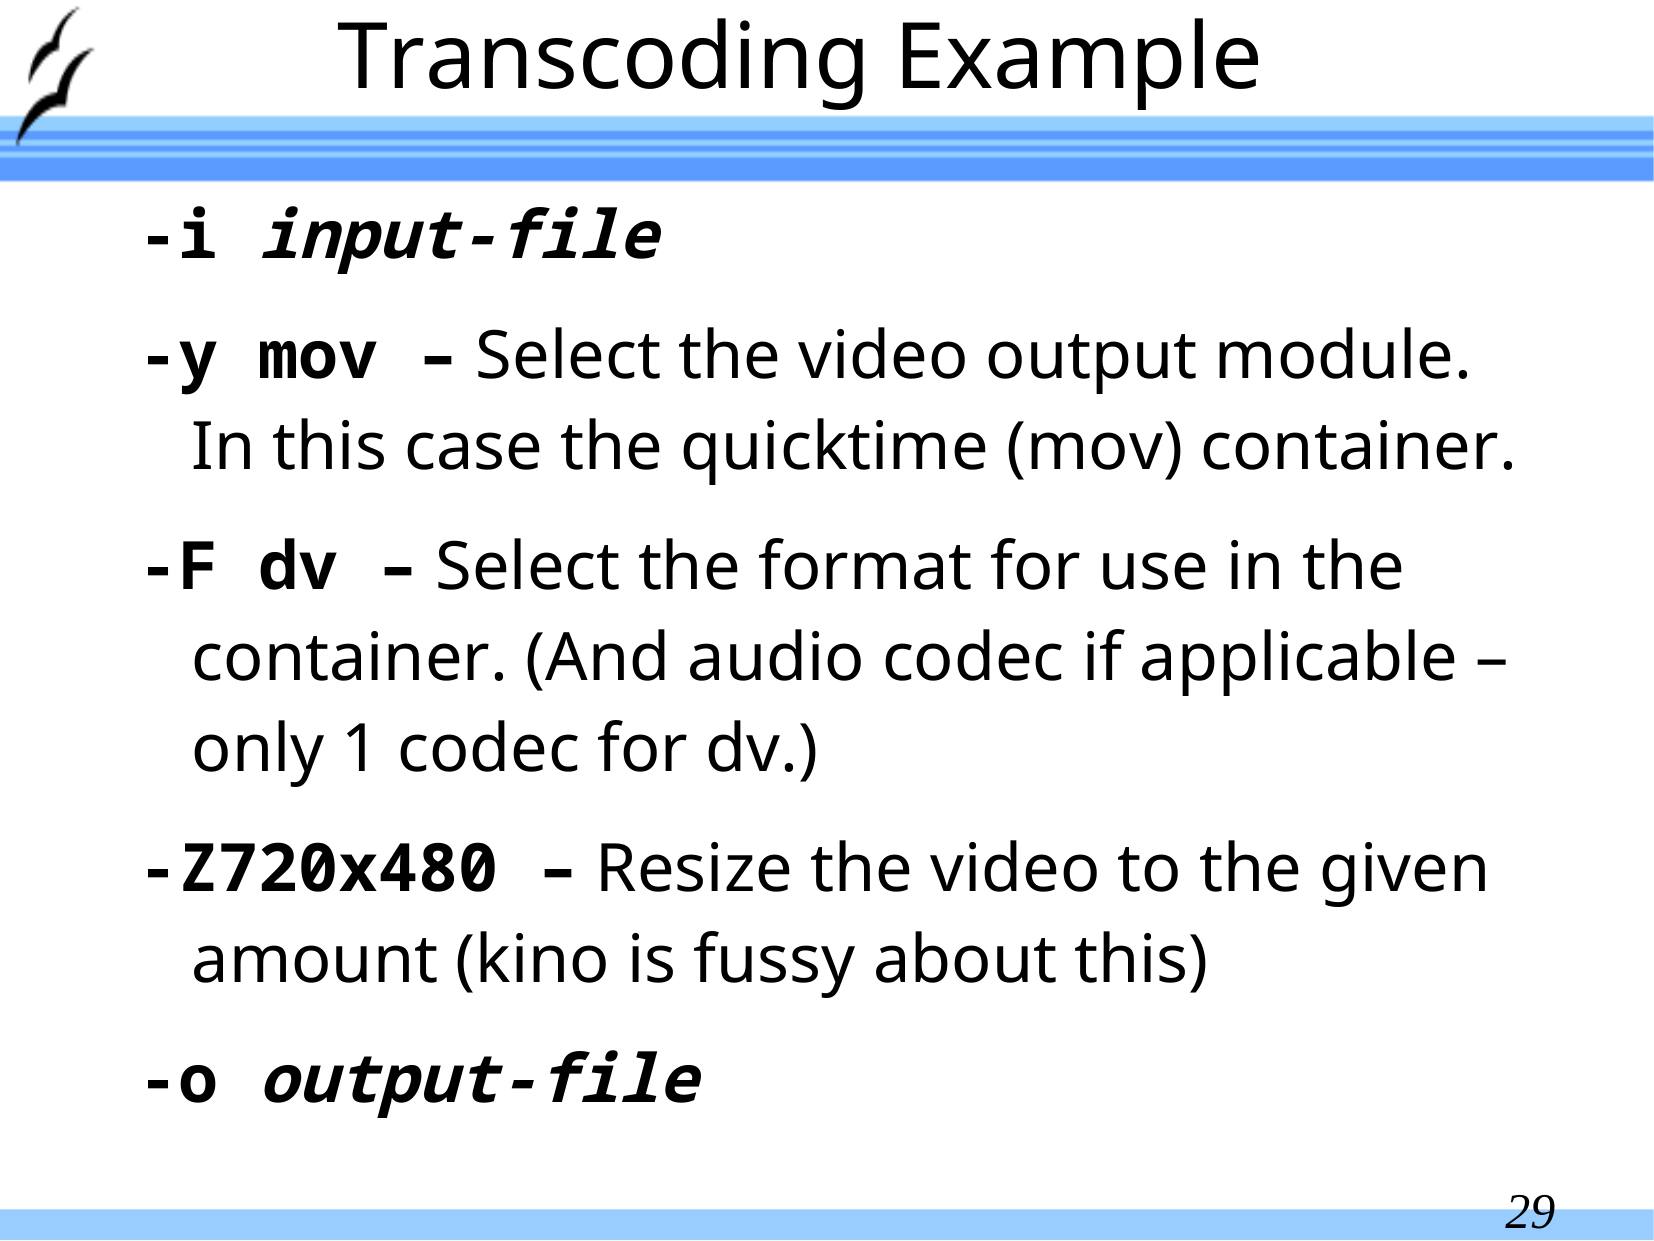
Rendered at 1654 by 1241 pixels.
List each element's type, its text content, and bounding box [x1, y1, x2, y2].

list -i input-file -y mov – Select the video output module. In this case the quicktime (mov) container. -F dv – Select the format for use in the container. (And audio codec if applicable – only 1 codec for dv.) -Z720x480 – Resize the video to the given amount (kino is fussy about this) -o output-file [120, 187, 1533, 1195]
title Transcoding Example [94, 0, 1507, 121]
picture [0, 0, 1654, 188]
